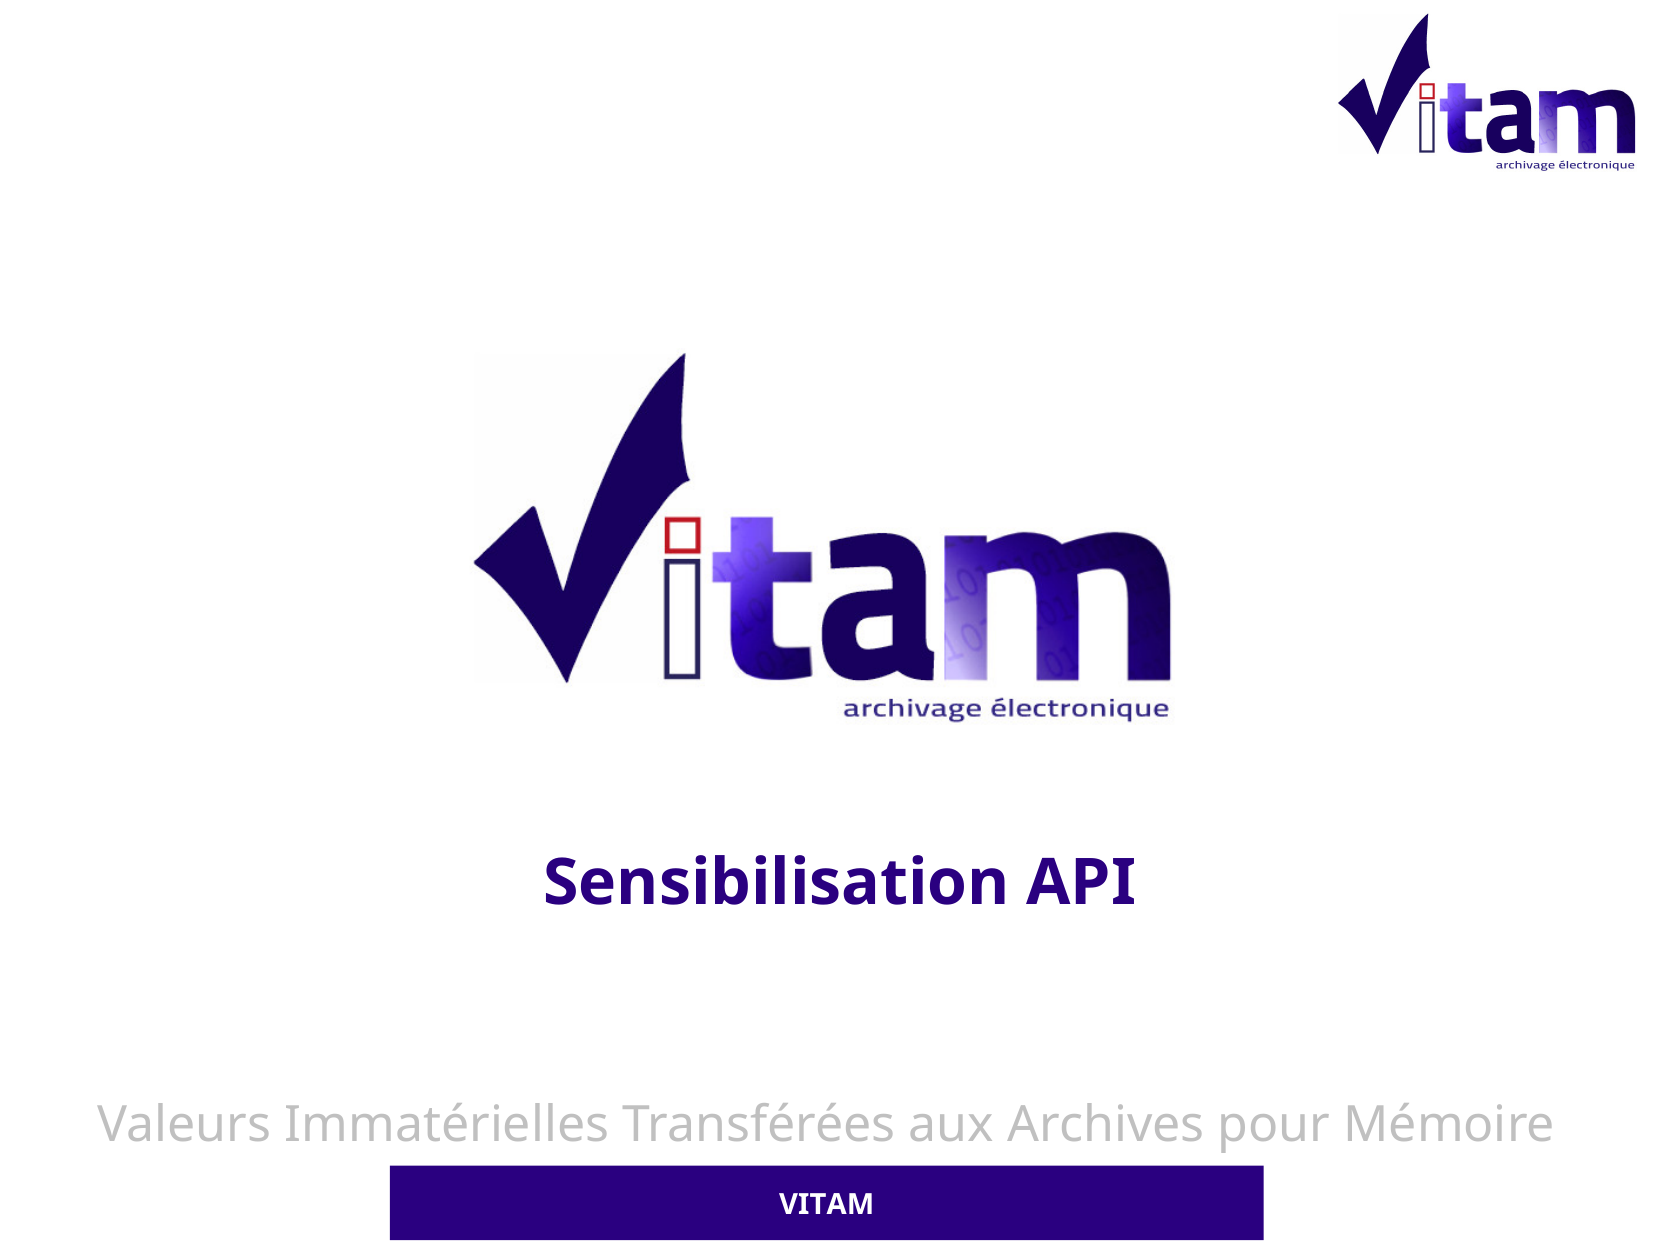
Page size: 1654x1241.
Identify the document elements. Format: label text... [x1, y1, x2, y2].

picture [1328, 7, 1649, 178]
title Sensibilisation API [137, 751, 1543, 1012]
text_box Valeurs Immatérielles Transférées aux Archives pour Mémoire [45, 1082, 1608, 1172]
picture [451, 339, 1203, 739]
